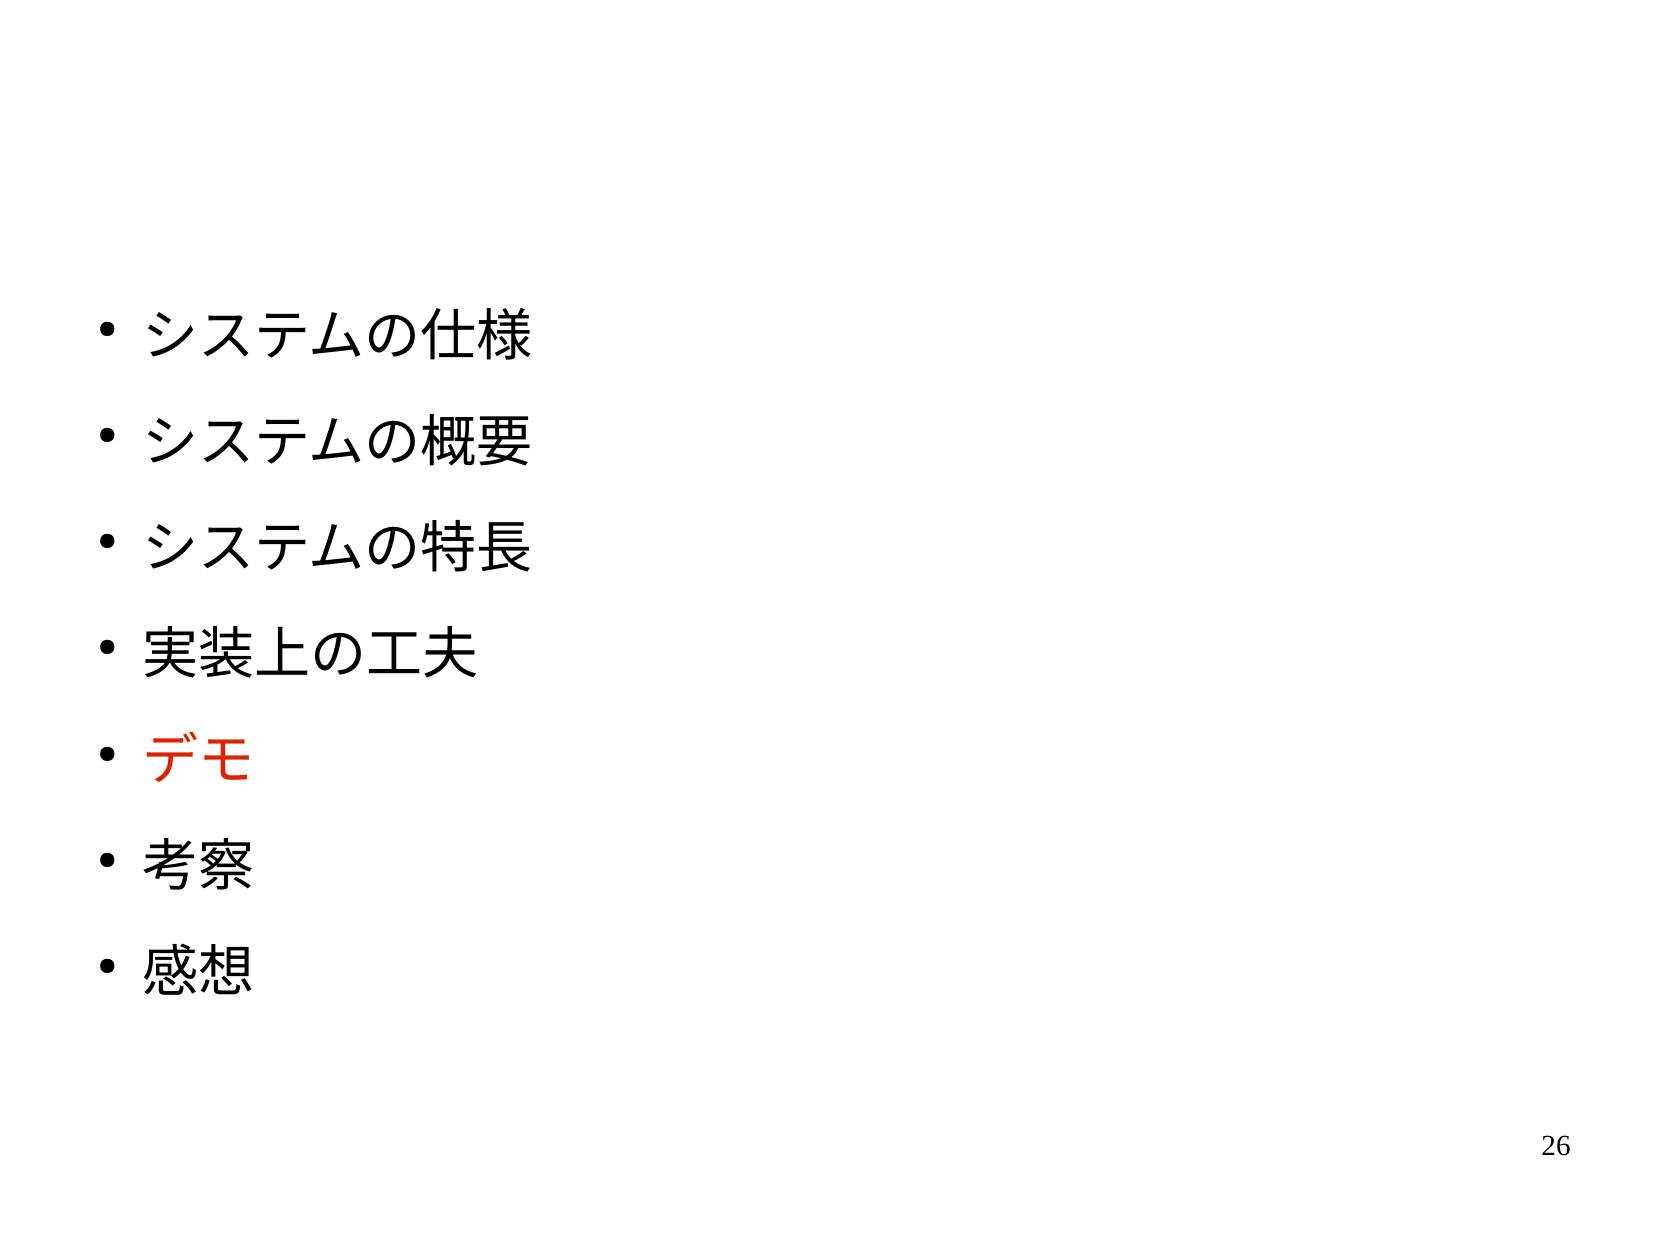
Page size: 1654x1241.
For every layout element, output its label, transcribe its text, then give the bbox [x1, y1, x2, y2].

list システムの仕様 システムの概要 システムの特長 実装上の工夫 デモ 考察 感想 [82, 290, 1538, 1010]
